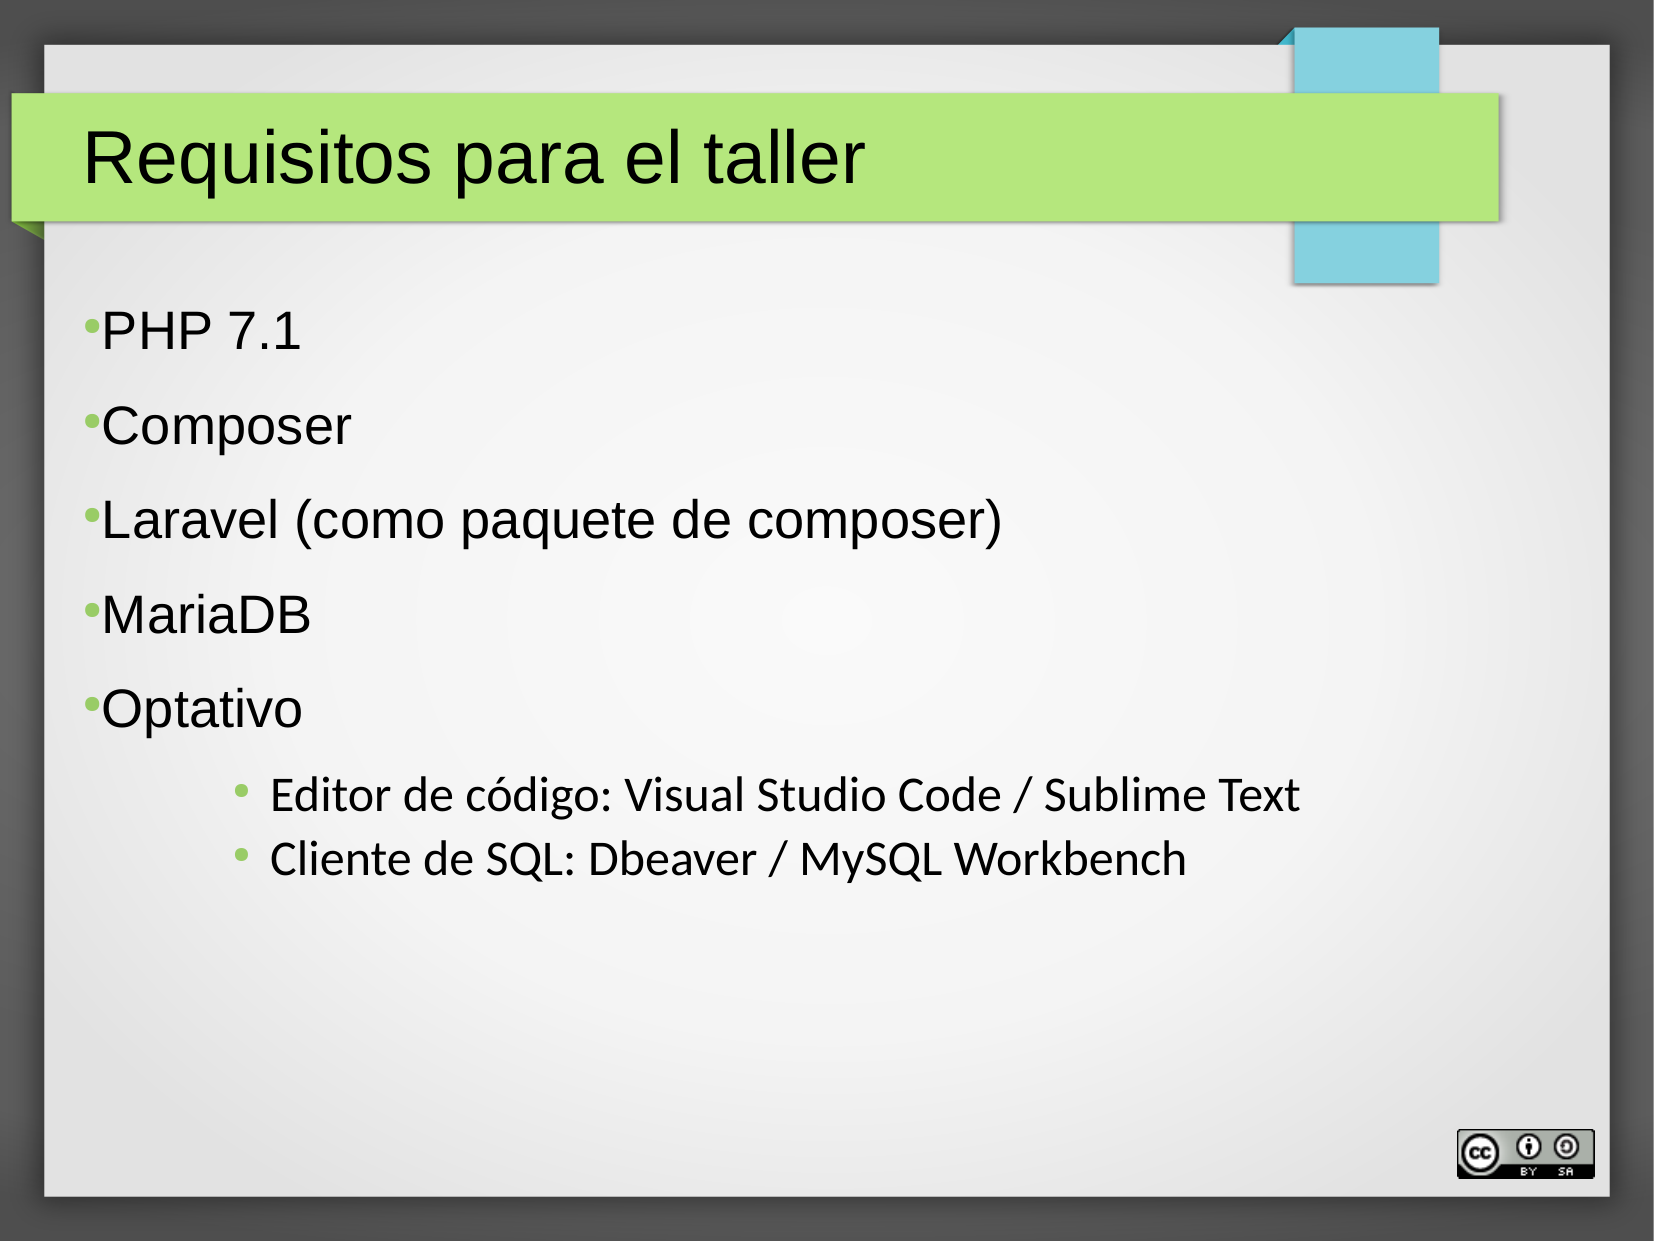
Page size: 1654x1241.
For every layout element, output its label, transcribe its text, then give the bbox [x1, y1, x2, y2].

title Requisitos para el taller [82, 94, 1264, 213]
picture [0, 0, 1654, 1241]
list PHP 7.1 Composer Laravel (como paquete de composer) MariaDB Optativo Editor de código: Visual Studio Code / Sublime Text Cliente de SQL: Dbeaver / MySQL Workbench [82, 295, 1571, 1015]
